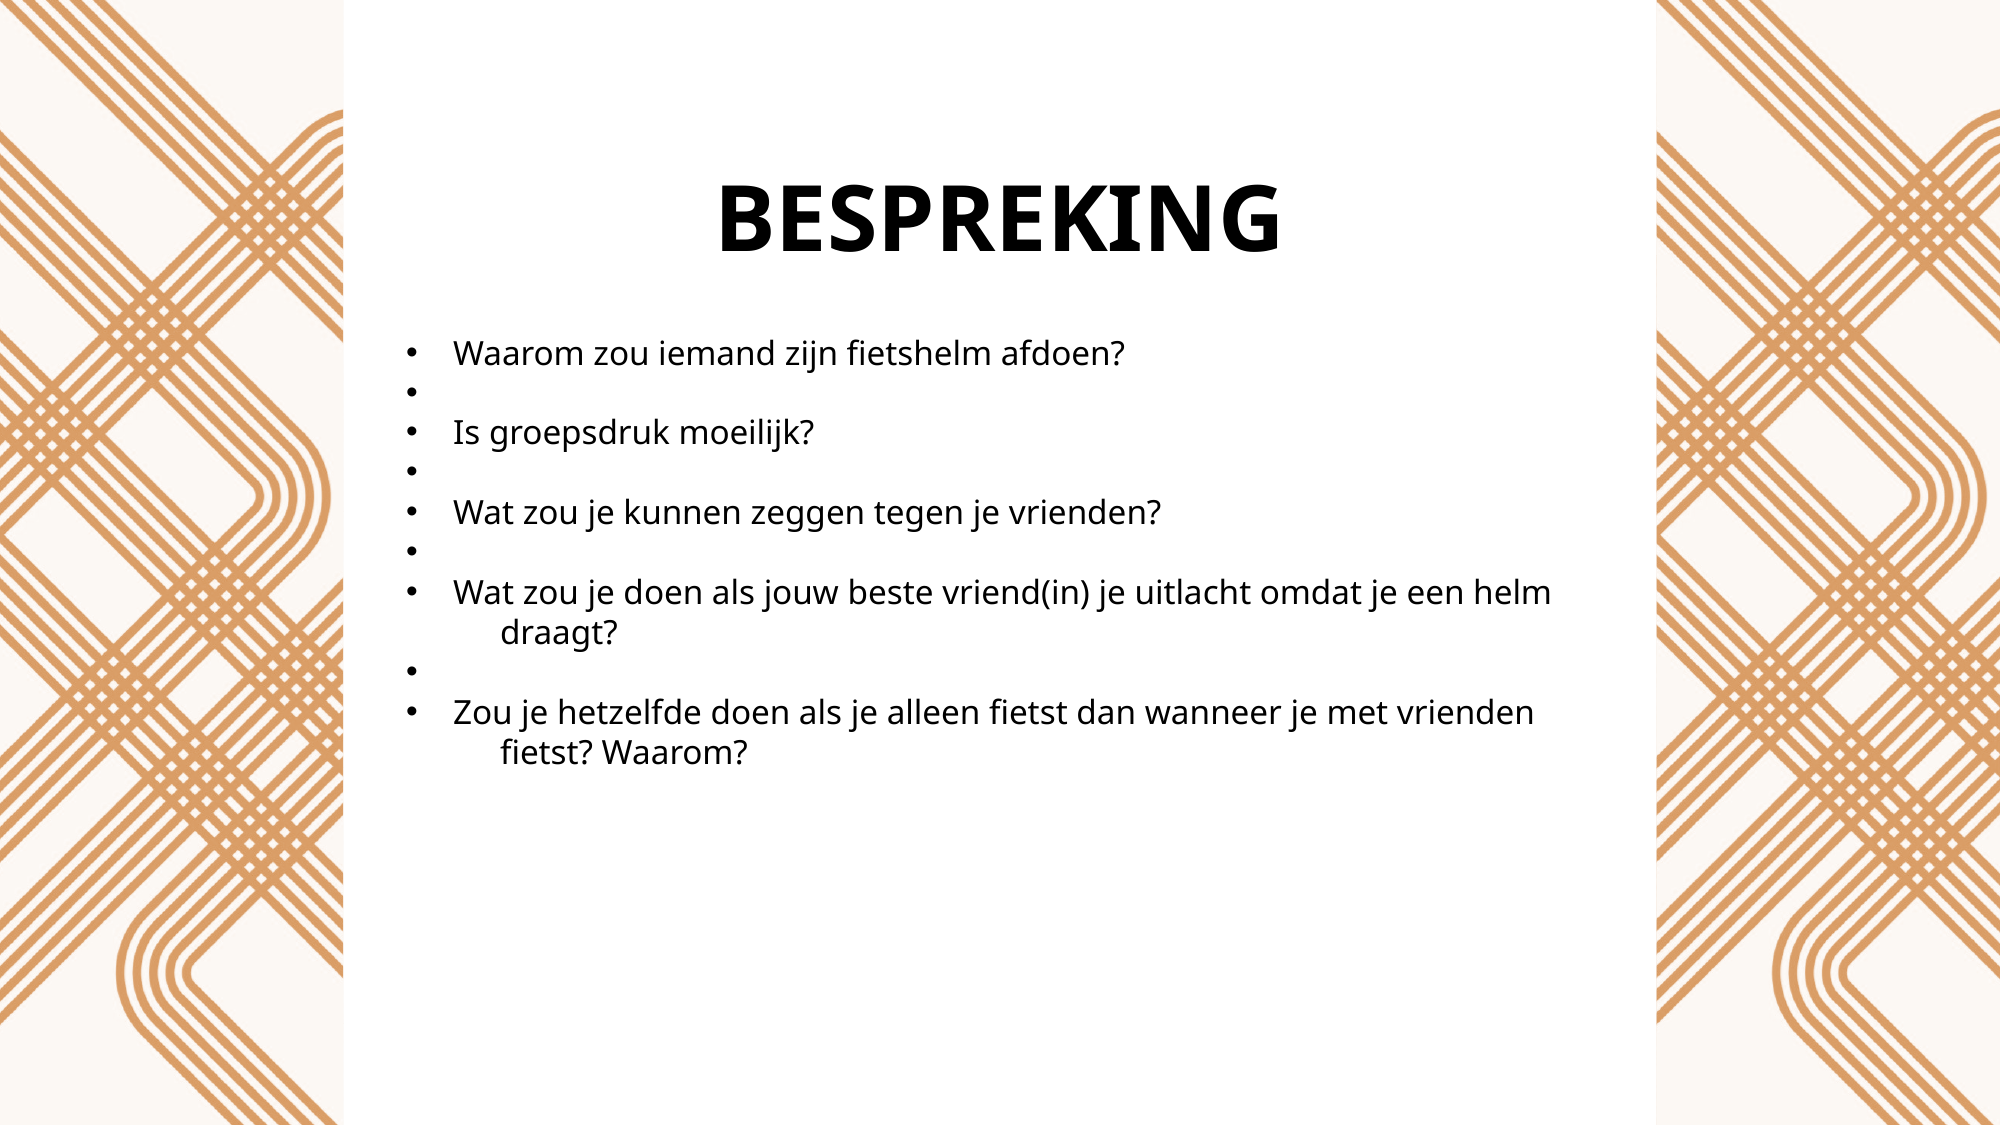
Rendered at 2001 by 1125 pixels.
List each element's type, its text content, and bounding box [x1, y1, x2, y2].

picture [0, 0, 344, 1125]
picture [1656, 0, 2000, 1125]
title BESPREKING [591, 79, 1409, 280]
text_box Waarom zou iemand zijn fietshelm afdoen? Is groepsdruk moeilijk? Wat zou je kunnen zeggen tegen je vrienden? Wat zou je doen als jouw beste vriend(in) je uitlacht omdat je een helm draagt? Zou je hetzelfde doen als je alleen fietst dan wanneer je met vrienden fietst? Waarom? [391, 324, 1612, 784]
